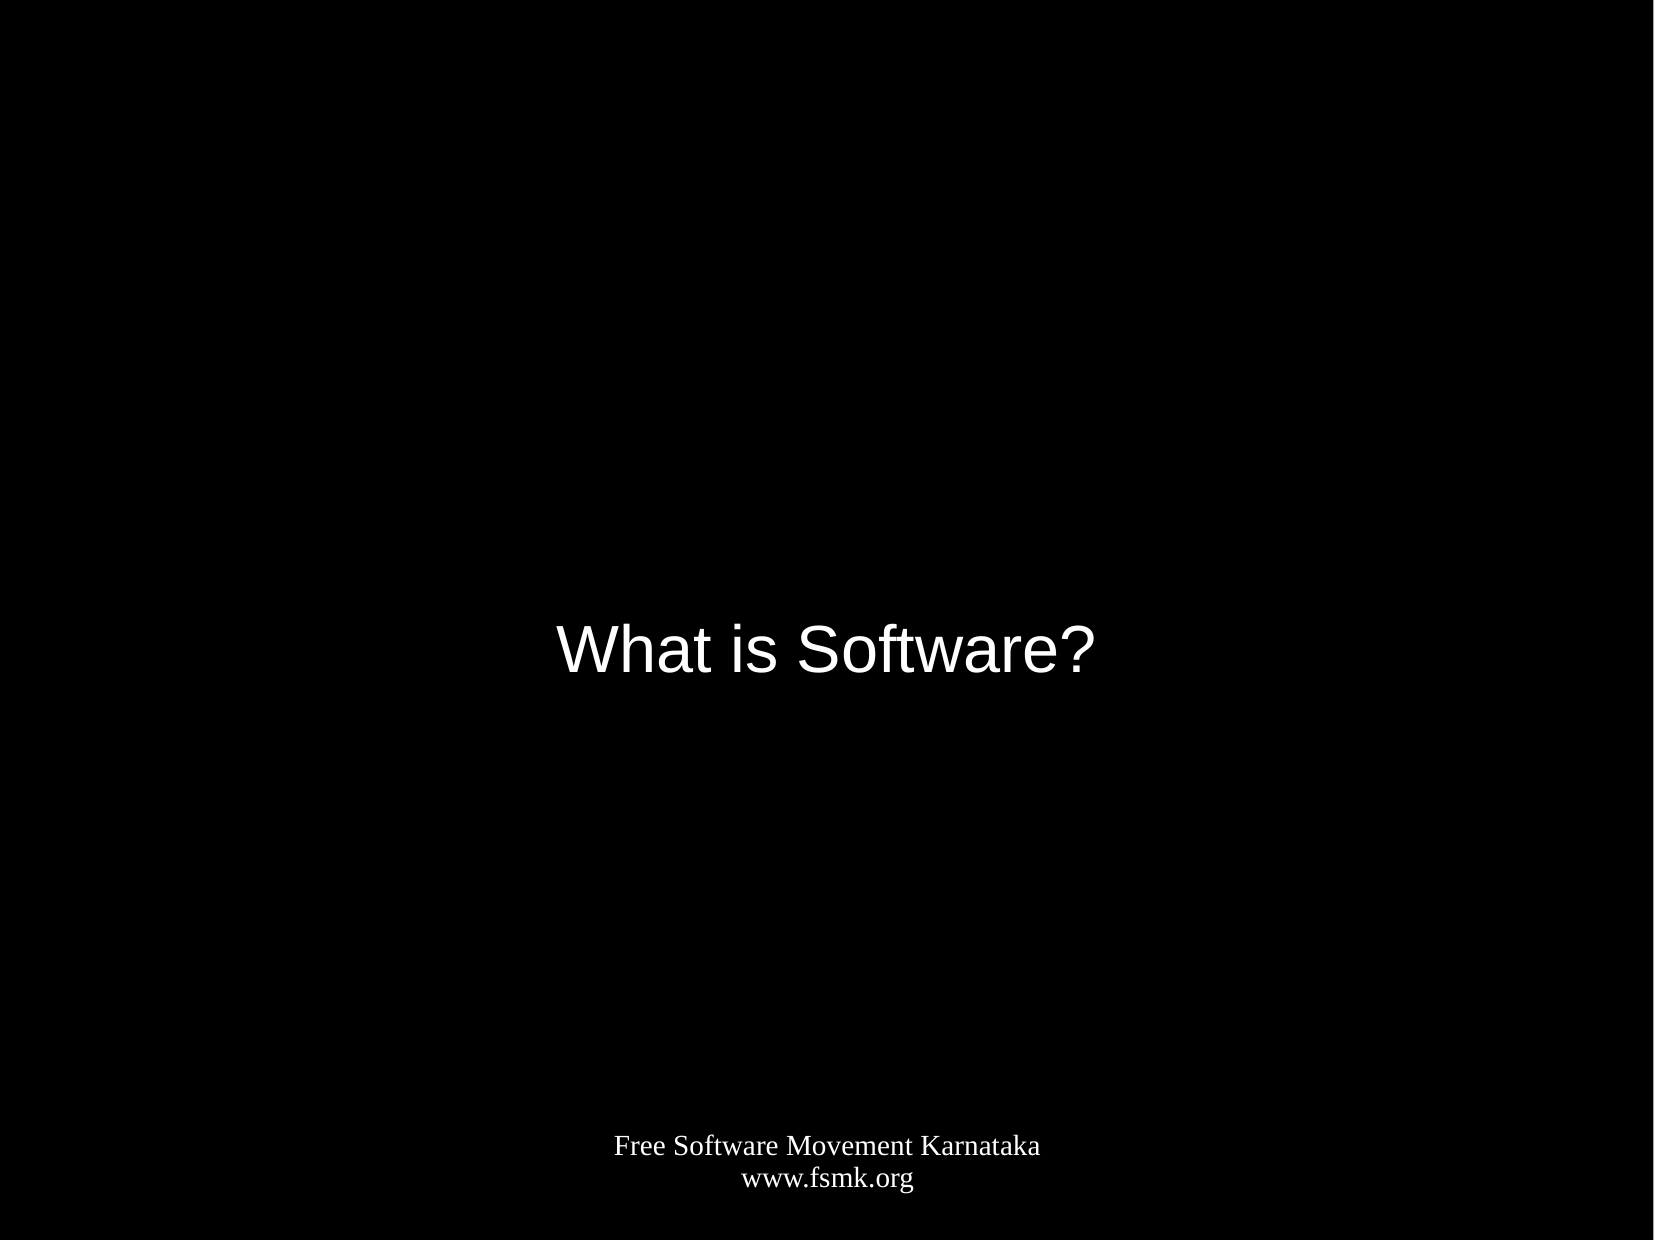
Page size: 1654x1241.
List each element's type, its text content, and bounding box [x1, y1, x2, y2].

subtitle What is Software? [82, 290, 1571, 1010]
